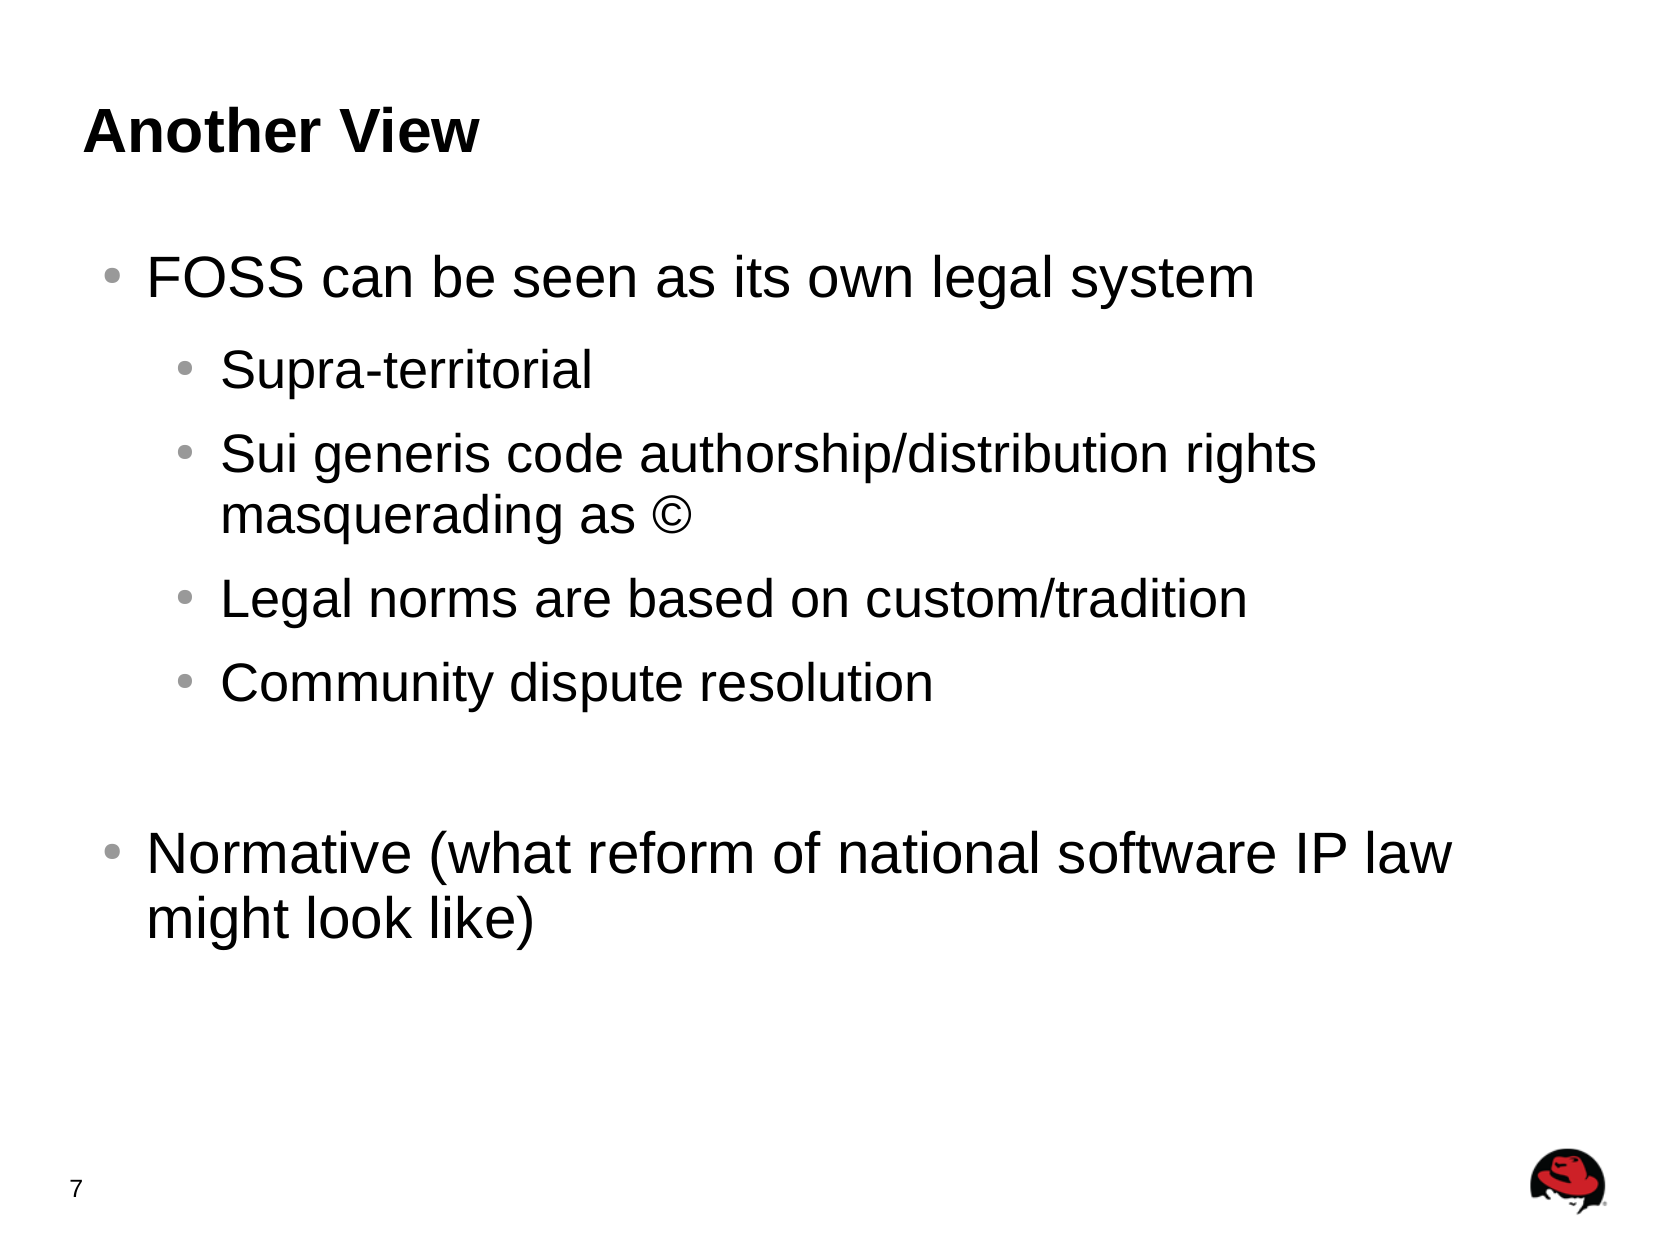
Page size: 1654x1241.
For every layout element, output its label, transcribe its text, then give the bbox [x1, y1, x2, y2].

title Another View [82, 45, 1571, 218]
list FOSS can be seen as its own legal system Supra-territorial Sui generis code authorship/distribution rights masquerading as © Legal norms are based on custom/tradition Community dispute resolution Normative (what reform of national software IP law might look like) [86, 244, 1576, 1024]
picture [1529, 1146, 1613, 1224]
